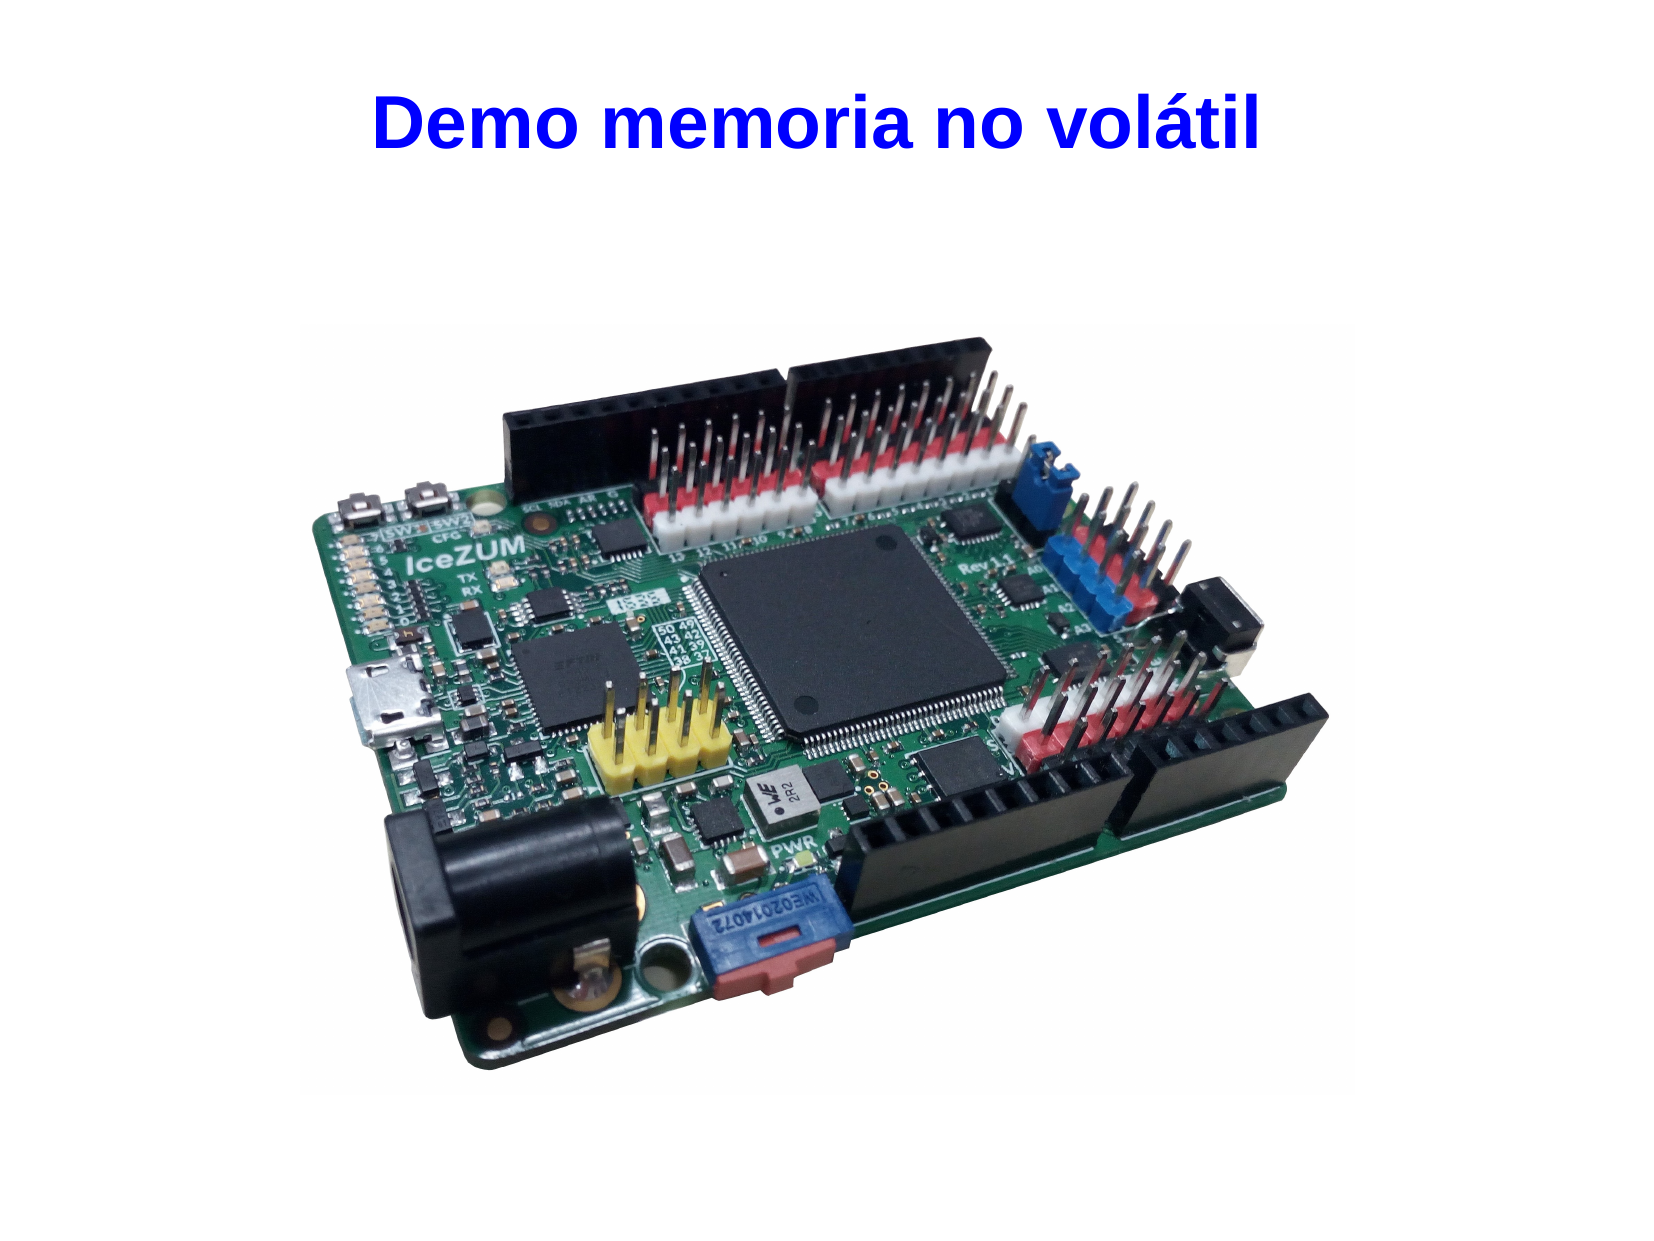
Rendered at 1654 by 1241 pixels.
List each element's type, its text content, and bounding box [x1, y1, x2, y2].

picture [300, 324, 1355, 1096]
text_box Demo memoria no volátil [90, 73, 1546, 211]
